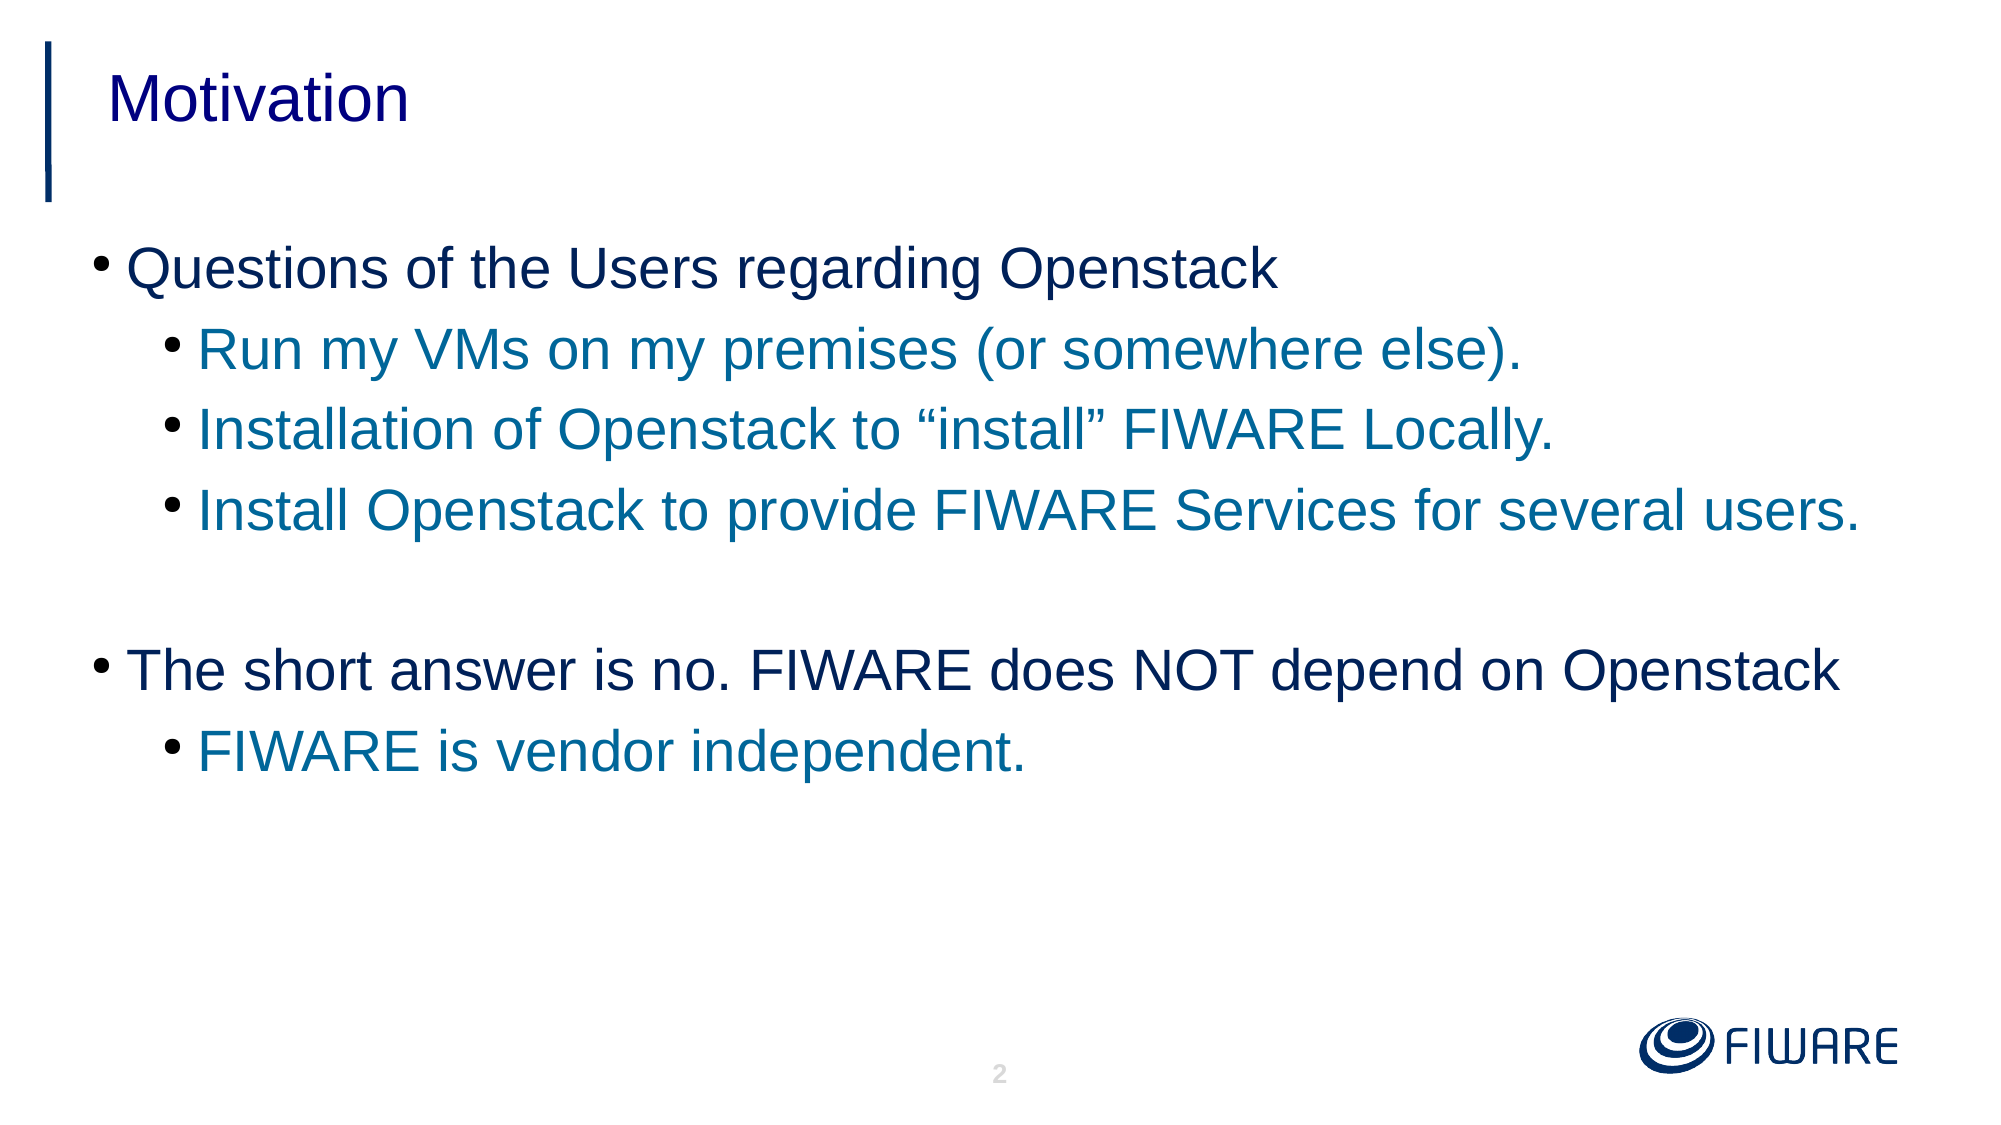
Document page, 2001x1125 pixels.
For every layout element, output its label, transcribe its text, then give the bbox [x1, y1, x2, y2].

title Motivation [92, 47, 1704, 250]
slide_number <número> [887, 1042, 1113, 1103]
picture [1635, 1012, 1905, 1077]
text_box Questions of the Users regarding Openstack Run my VMs on my premises (or somewhere else). Installation of Openstack to “install” FIWARE Locally. Install Openstack to provide FIWARE Services for several users. The short answer is no. FIWARE does NOT depend on Openstack FIWARE is vendor independent. [76, 212, 1902, 791]
